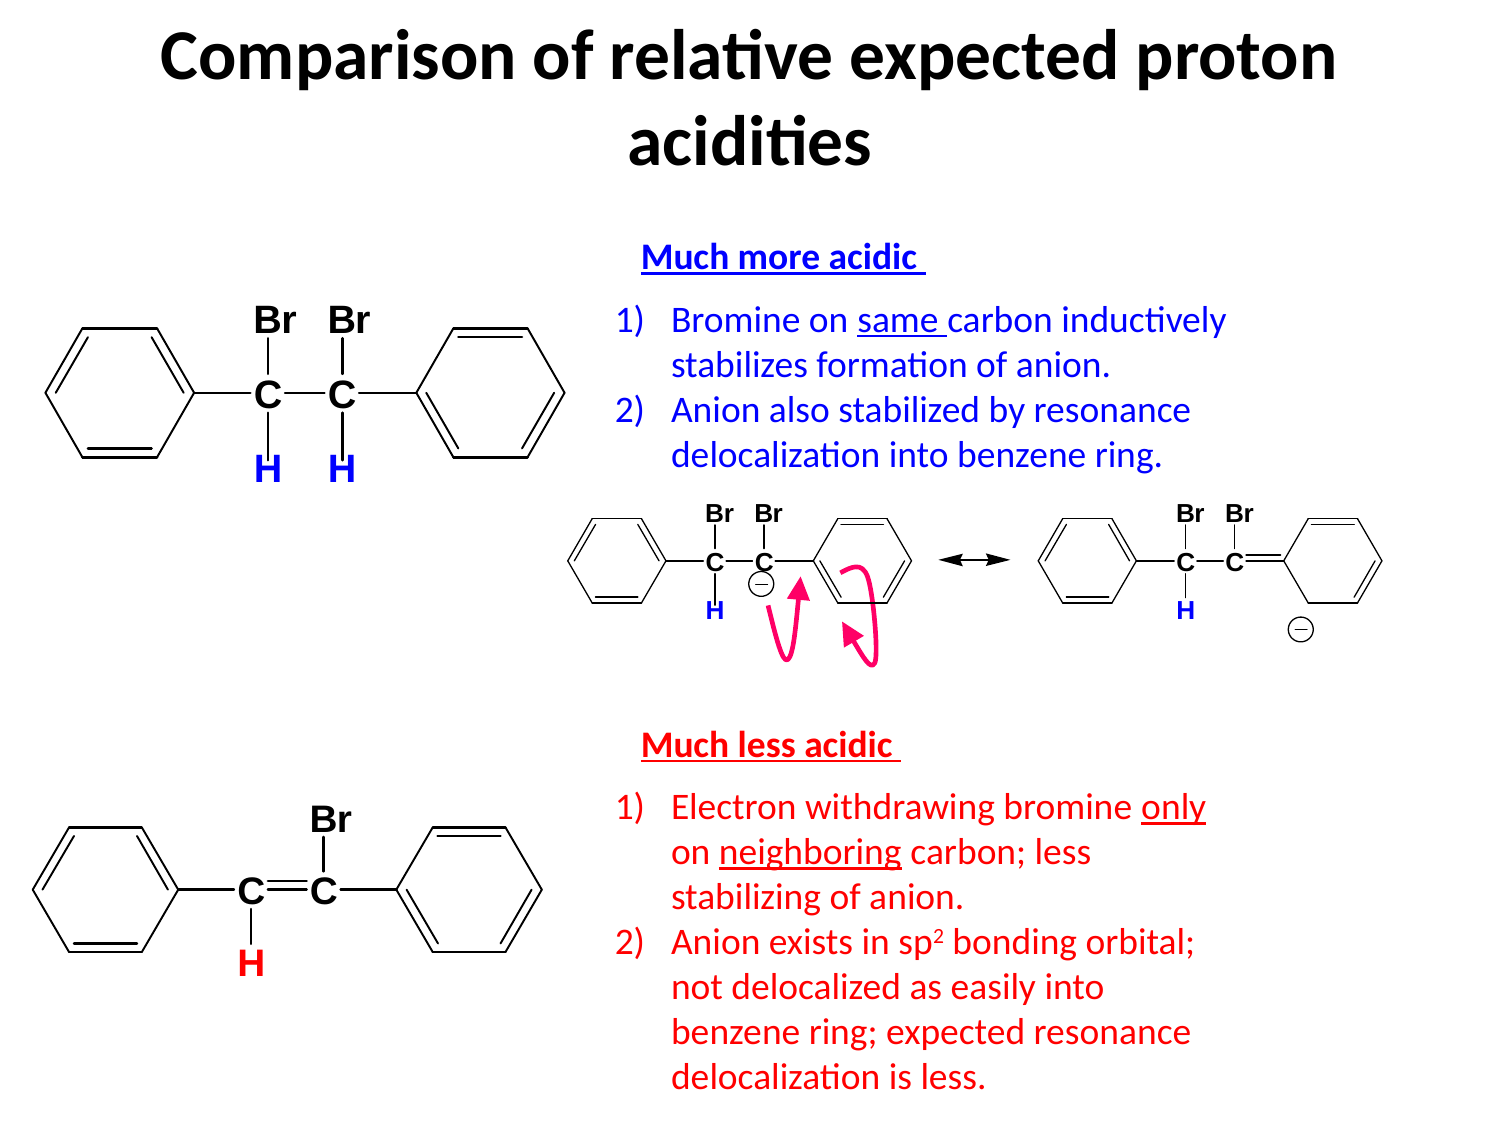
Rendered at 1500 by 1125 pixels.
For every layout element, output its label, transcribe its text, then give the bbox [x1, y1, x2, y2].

picture [37, 299, 573, 488]
title Comparison of relative expected proton acidities [75, 0, 1425, 188]
picture [562, 500, 1388, 648]
text_box Bromine on same carbon inductively stabilizes formation of anion. Anion also stabilized by resonance delocalization into benzene ring. [600, 287, 1250, 483]
text_box Much less acidic [626, 712, 917, 773]
text_box Electron withdrawing bromine only on neighboring carbon; less stabilizing of anion. Anion exists in sp2 bonding orbital; not delocalized as easily into benzene ring; expected resonance delocalization is less. [600, 774, 1250, 1105]
picture [24, 800, 550, 982]
text_box Much more acidic [626, 224, 942, 285]
